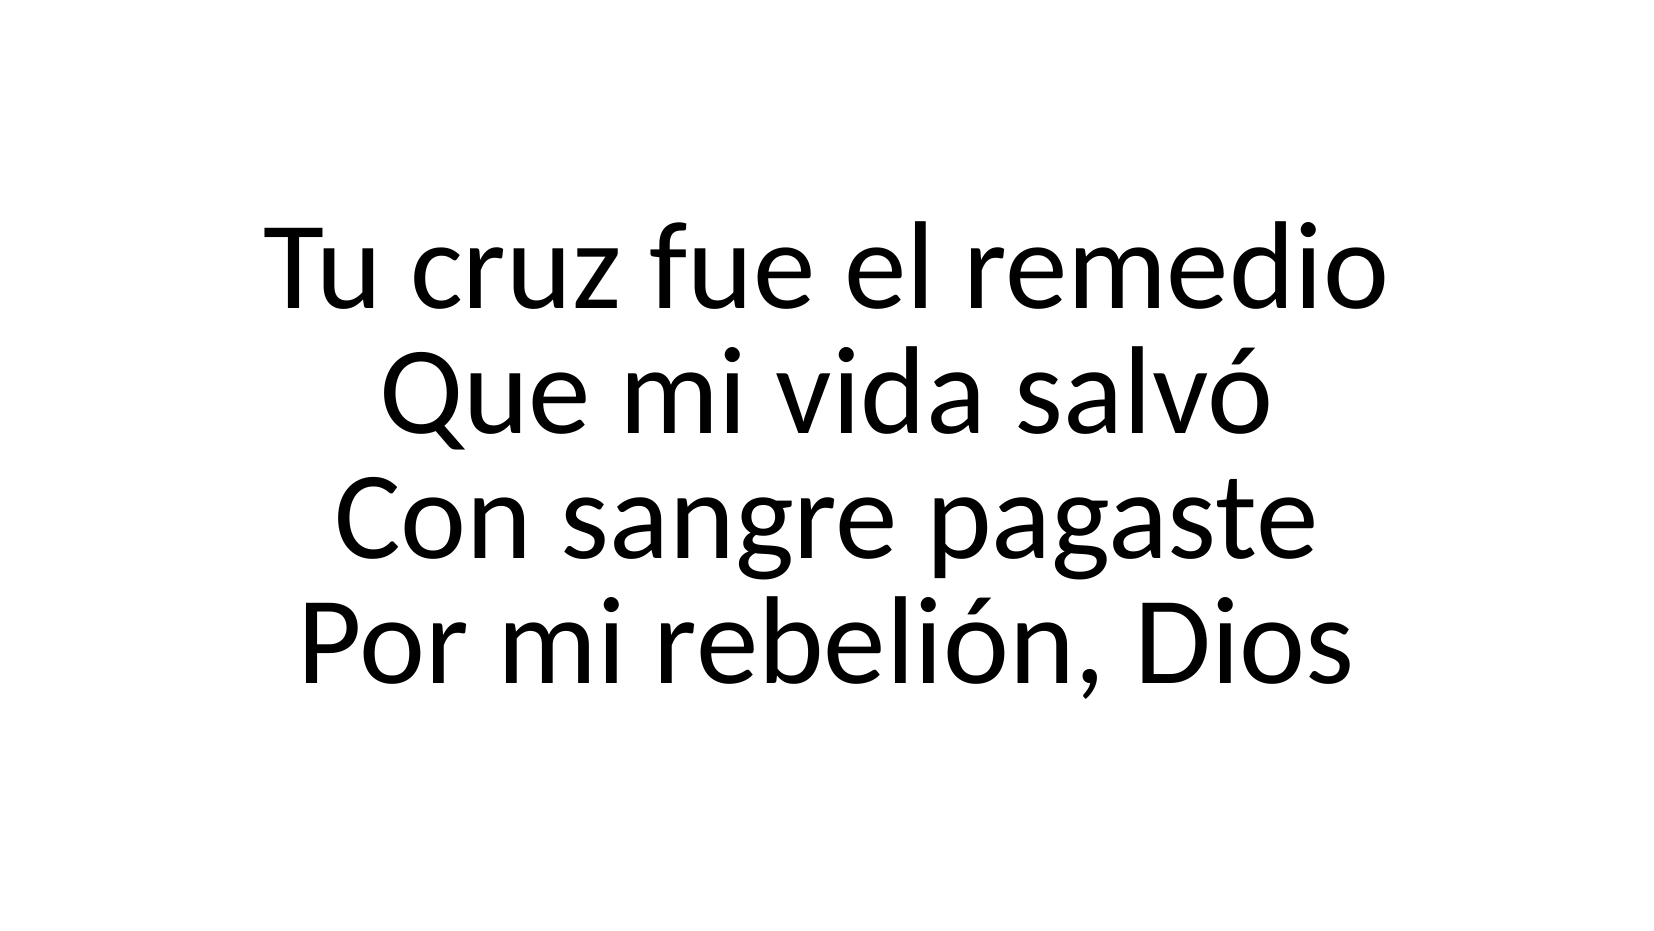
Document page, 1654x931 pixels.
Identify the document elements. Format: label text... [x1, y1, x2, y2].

title Tu cruz fue el remedio Que mi vida salvó Con sangre pagaste Por mi rebelión, Dios [0, 0, 1654, 931]
